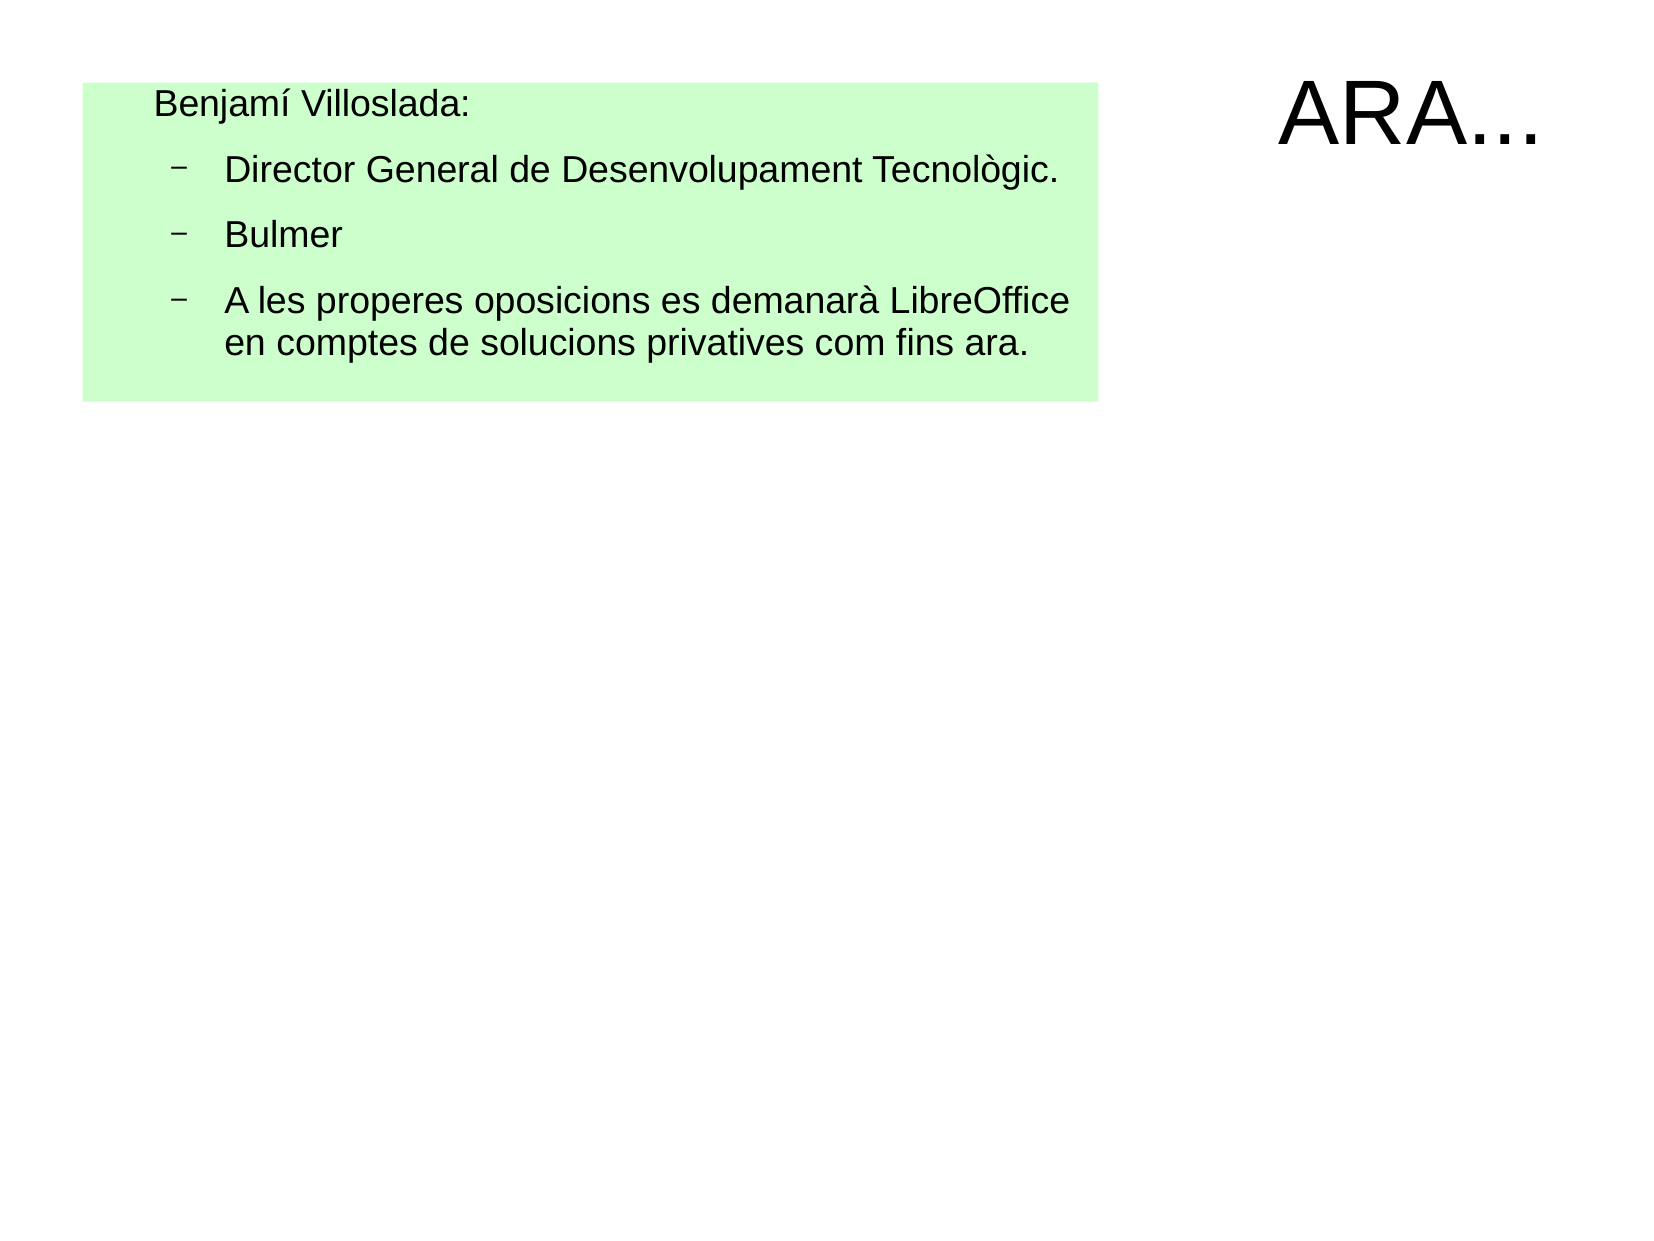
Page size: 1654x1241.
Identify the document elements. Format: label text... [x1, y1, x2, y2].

title ARA... [1181, 25, 1642, 201]
list Benjamí Villoslada: Director General de Desenvolupament Tecnològic. Bulmer A les properes oposicions es demanarà LibreOffice en comptes de solucions privatives com fins ara. [82, 82, 1099, 402]
